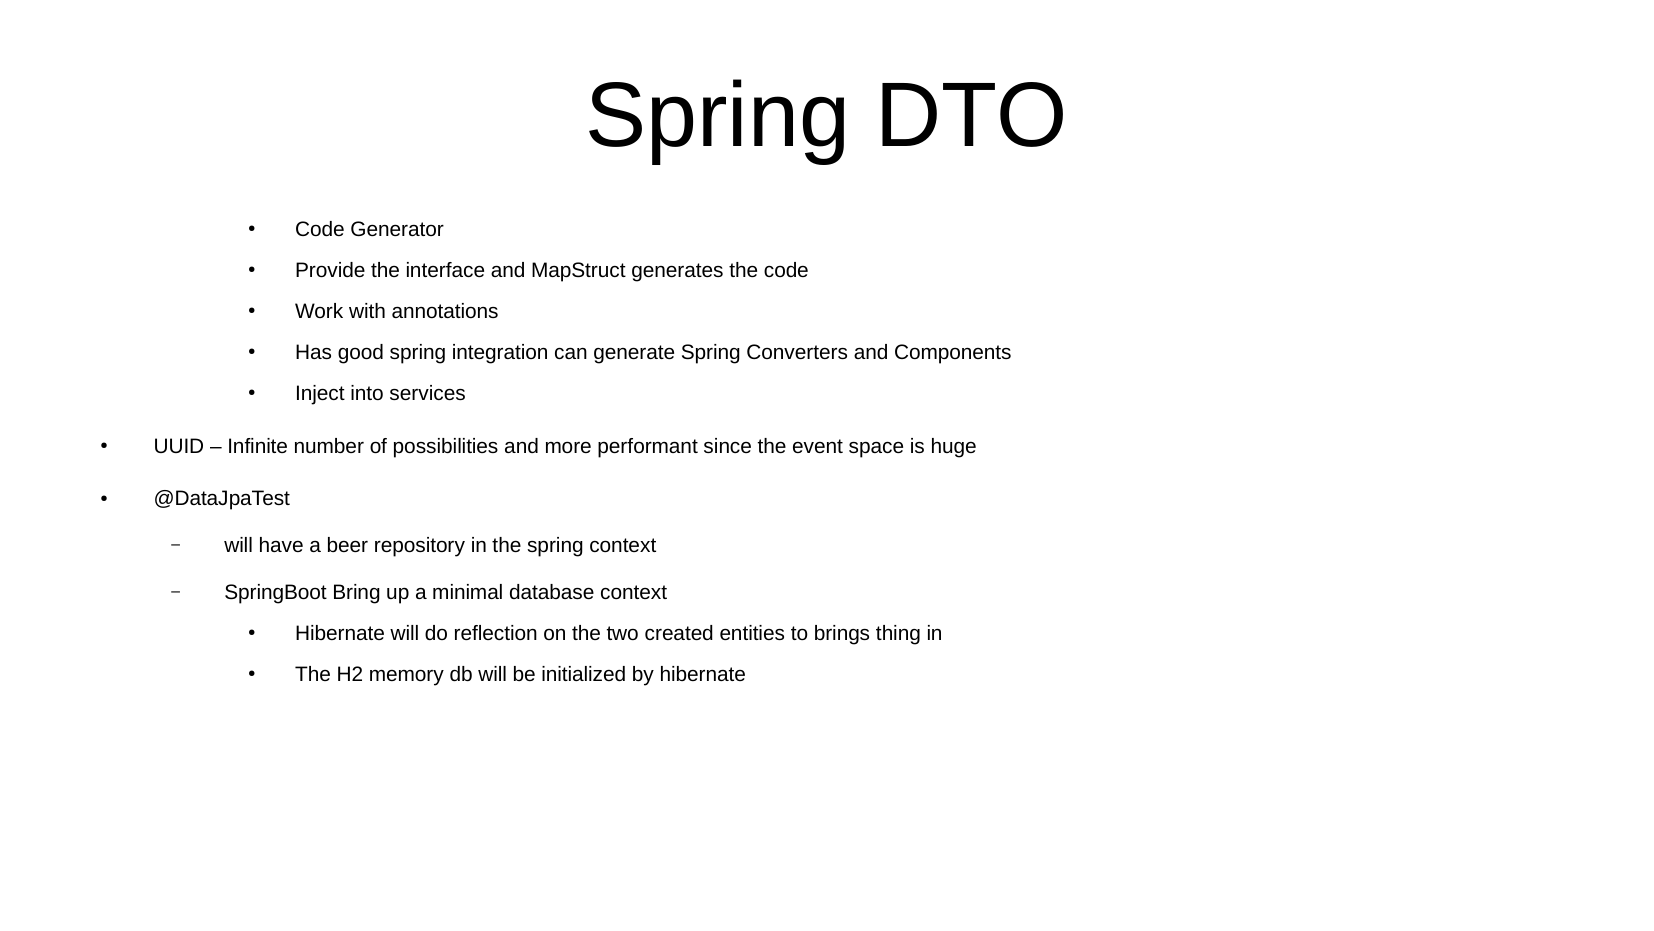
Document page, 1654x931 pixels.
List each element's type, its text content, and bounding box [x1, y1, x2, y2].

list Code Generator Provide the interface and MapStruct generates the code Work with annotations Has good spring integration can generate Spring Converters and Components Inject into services UUID – Infinite number of possibilities and more performant since the event space is huge @DataJpaTest will have a beer repository in the spring context SpringBoot Bring up a minimal database context Hibernate will do reflection on the two created entities to brings thing in The H2 memory db will be initialized by hibernate [82, 217, 1613, 901]
title Spring DTO [82, 37, 1571, 193]
